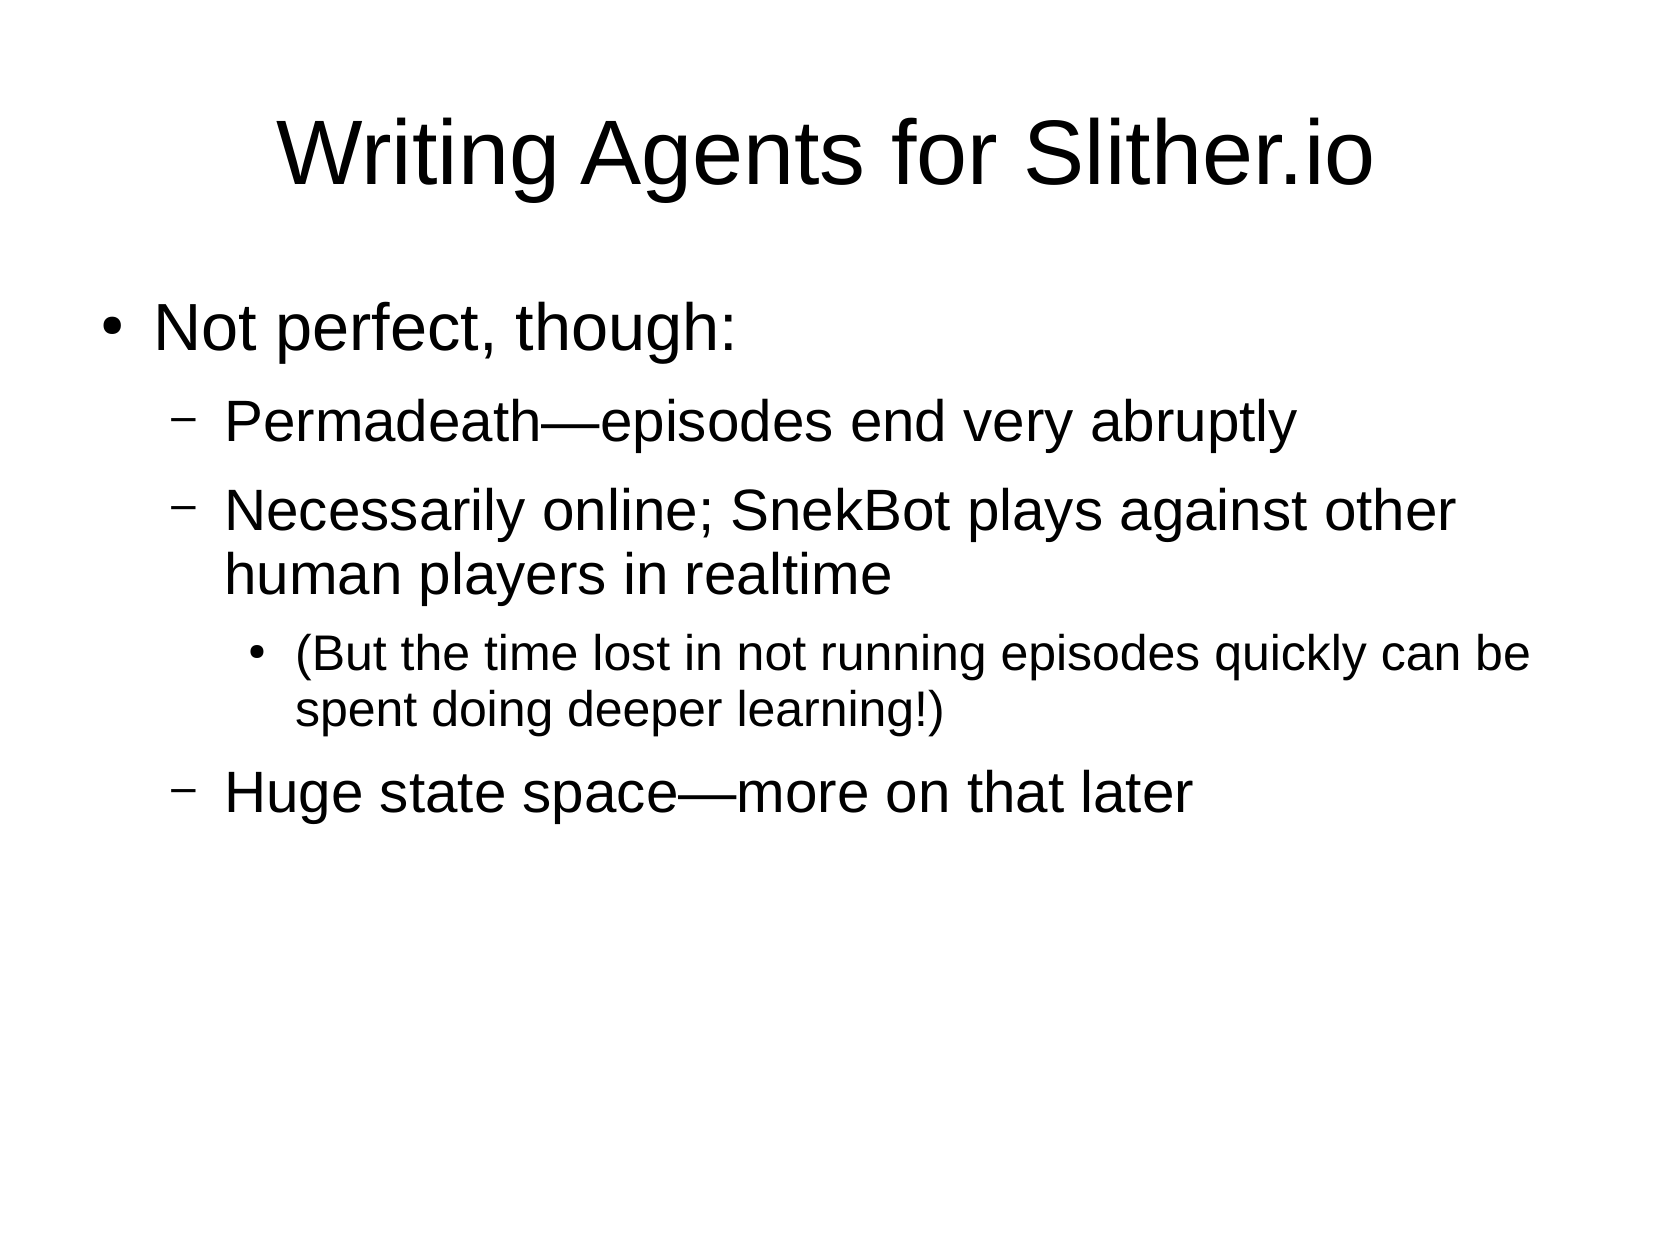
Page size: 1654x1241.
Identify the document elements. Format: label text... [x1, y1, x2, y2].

list Not perfect, though: Permadeath—episodes end very abruptly Necessarily online; SnekBot plays against other human players in realtime (But the time lost in not running episodes quickly can be spent doing deeper learning!) Huge state space—more on that later [82, 290, 1571, 1186]
title Writing Agents for Slither.io [82, 49, 1571, 257]
